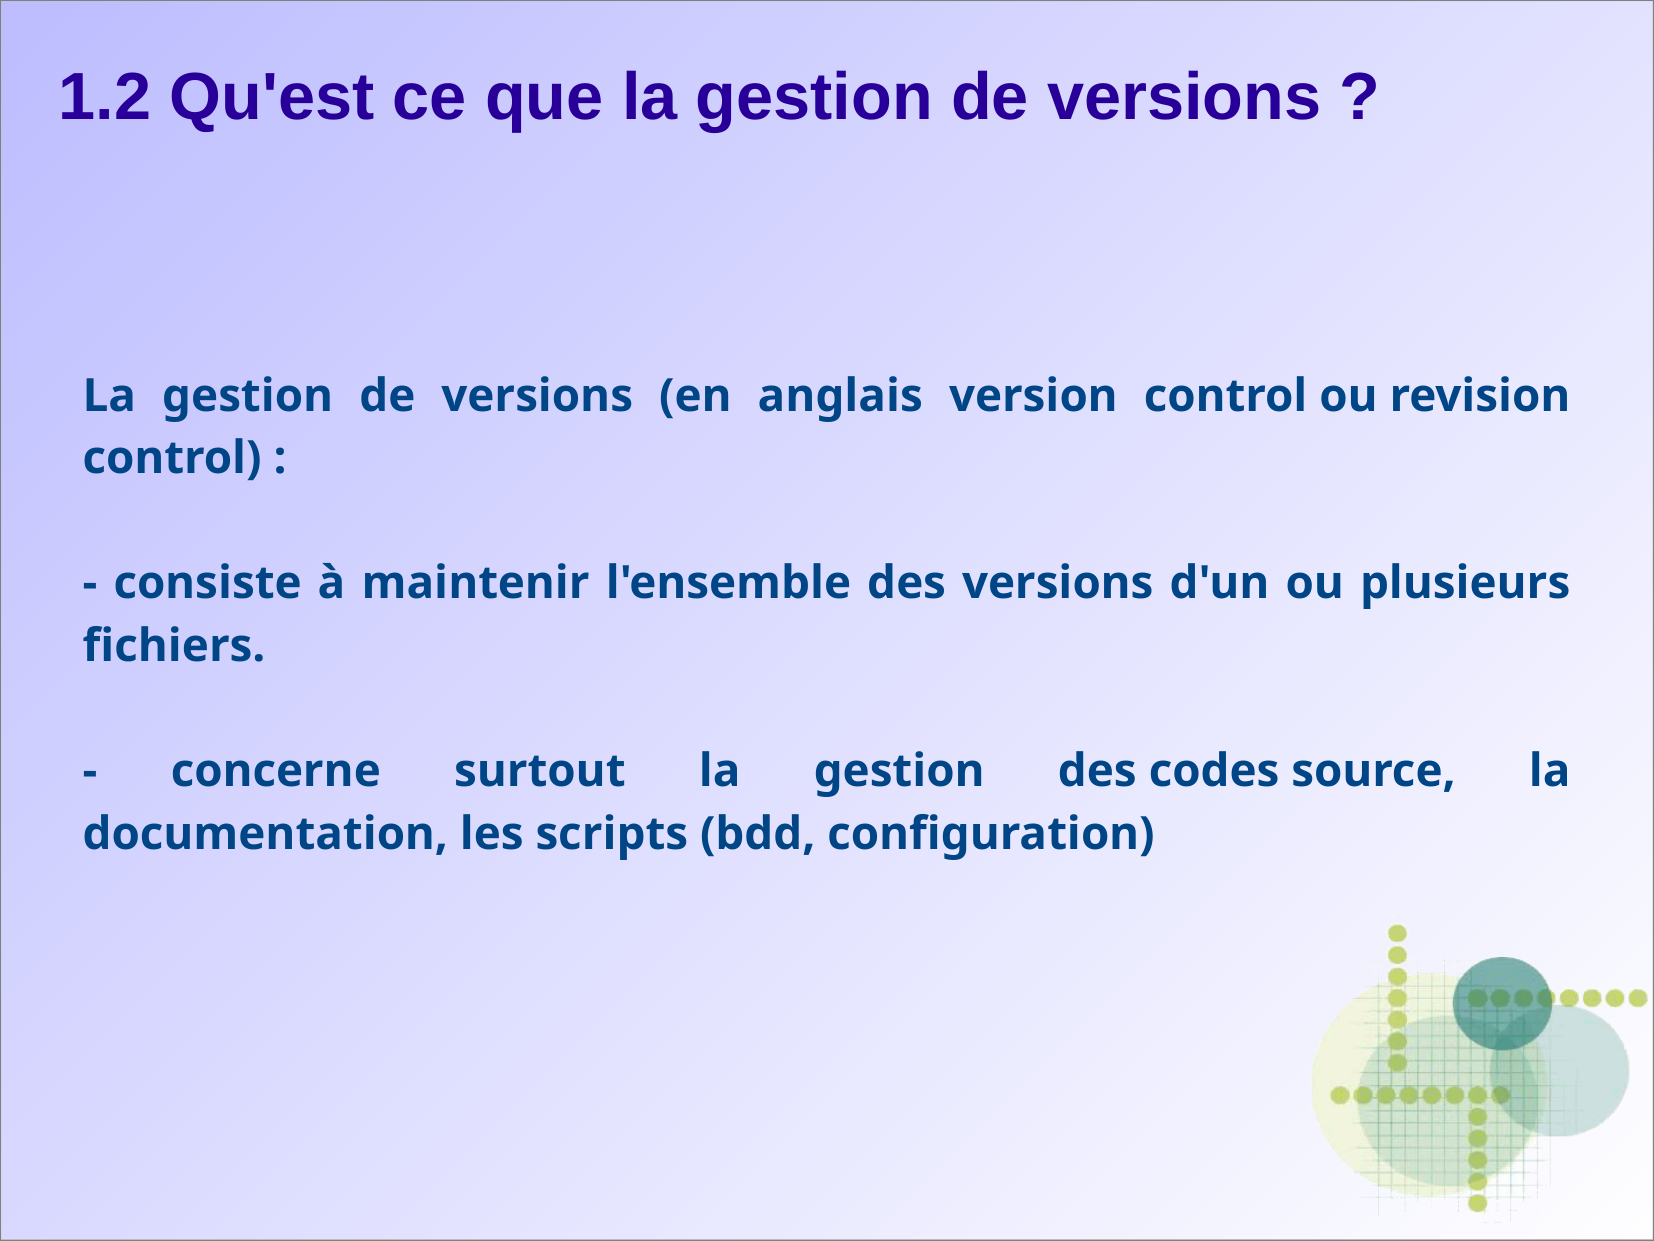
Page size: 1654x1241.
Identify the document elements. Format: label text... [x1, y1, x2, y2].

subtitle La gestion de versions (en anglais version control ou revision control) : - consiste à maintenir l'ensemble des versions d'un ou plusieurs fichiers. - concerne surtout la gestion des codes source, la documentation, les scripts (bdd, configuration) [82, 236, 1571, 1115]
title 1.2 Qu'est ce que la gestion de versions ? [59, 59, 1565, 134]
picture [1299, 915, 1654, 1241]
